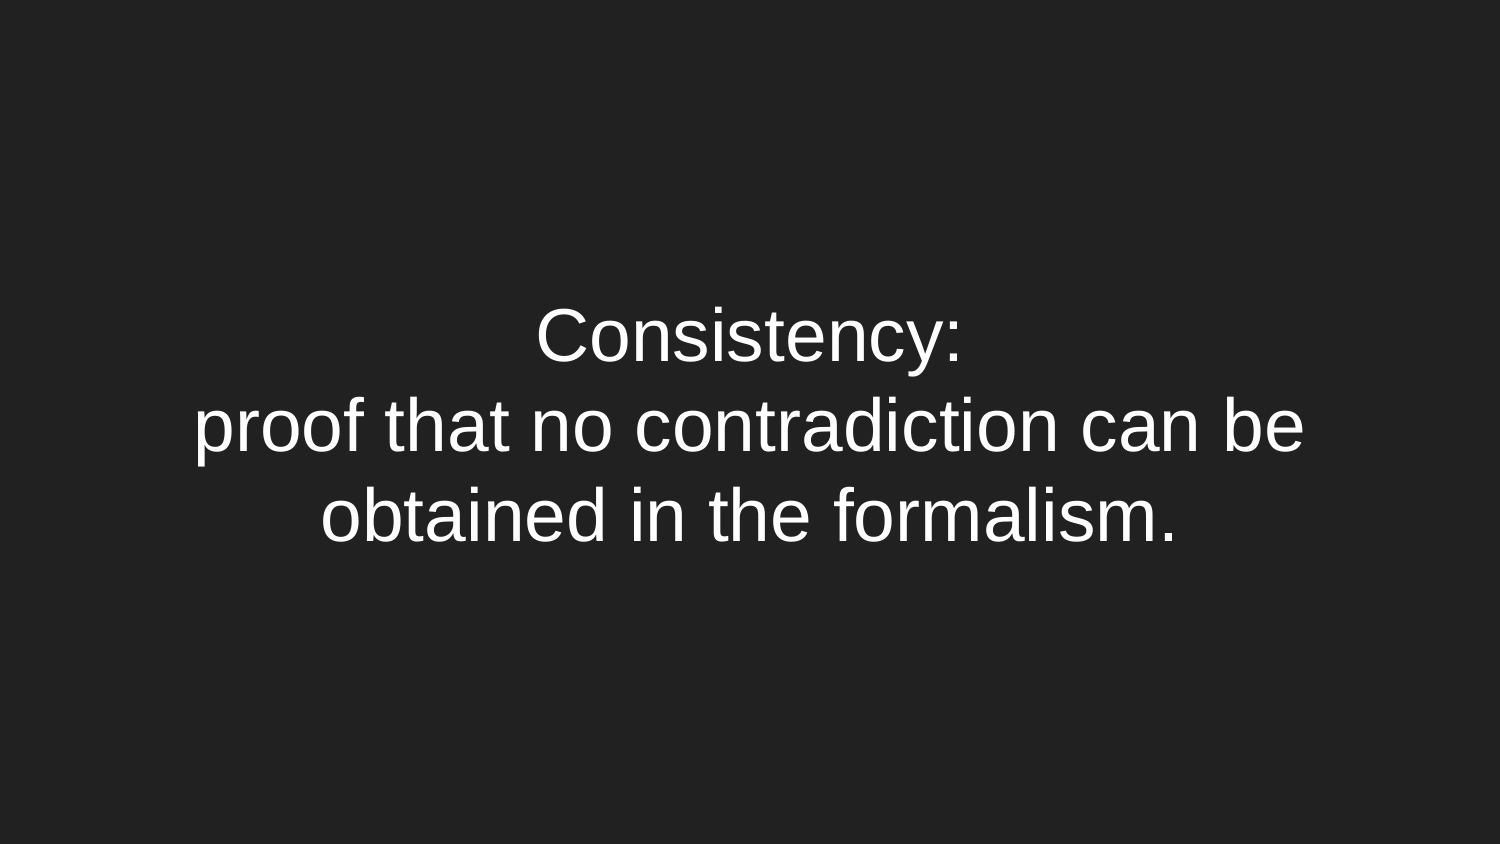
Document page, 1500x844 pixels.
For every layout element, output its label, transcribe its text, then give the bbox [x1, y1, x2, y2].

title Consistency: proof that no contradiction can be obtained in the formalism. [51, 352, 1449, 491]
